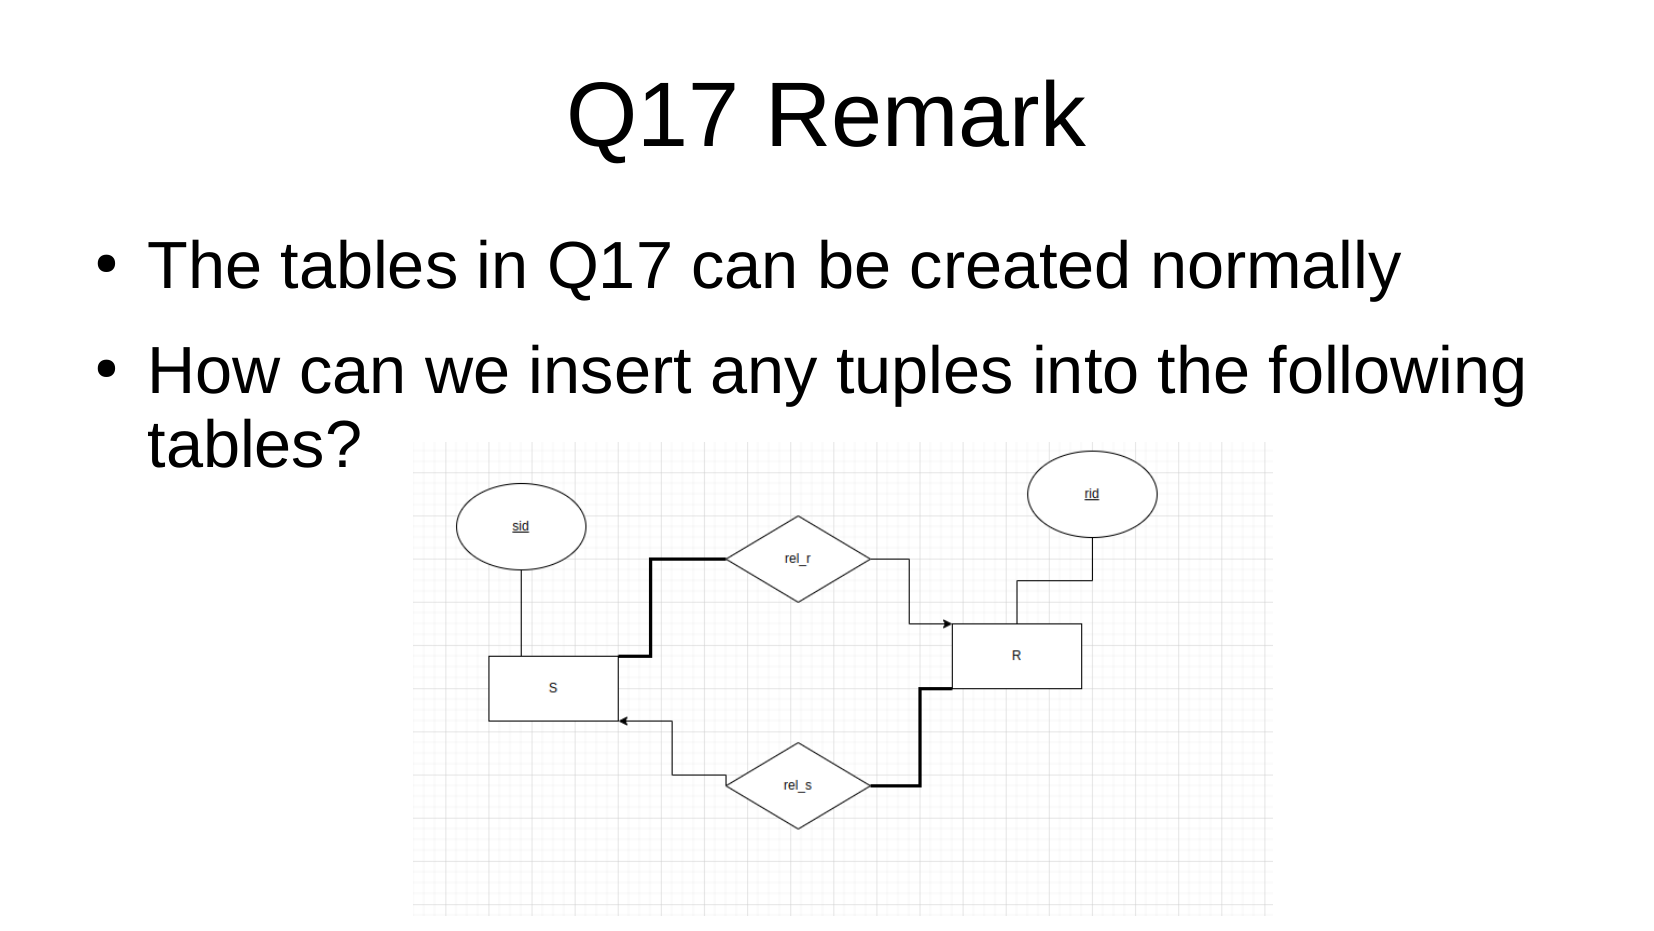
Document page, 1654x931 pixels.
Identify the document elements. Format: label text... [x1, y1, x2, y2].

title Q17 Remark [82, 37, 1571, 193]
picture [413, 442, 1273, 916]
list The tables in Q17 can be created normally How can we insert any tuples into the following tables? [76, 228, 1565, 768]
